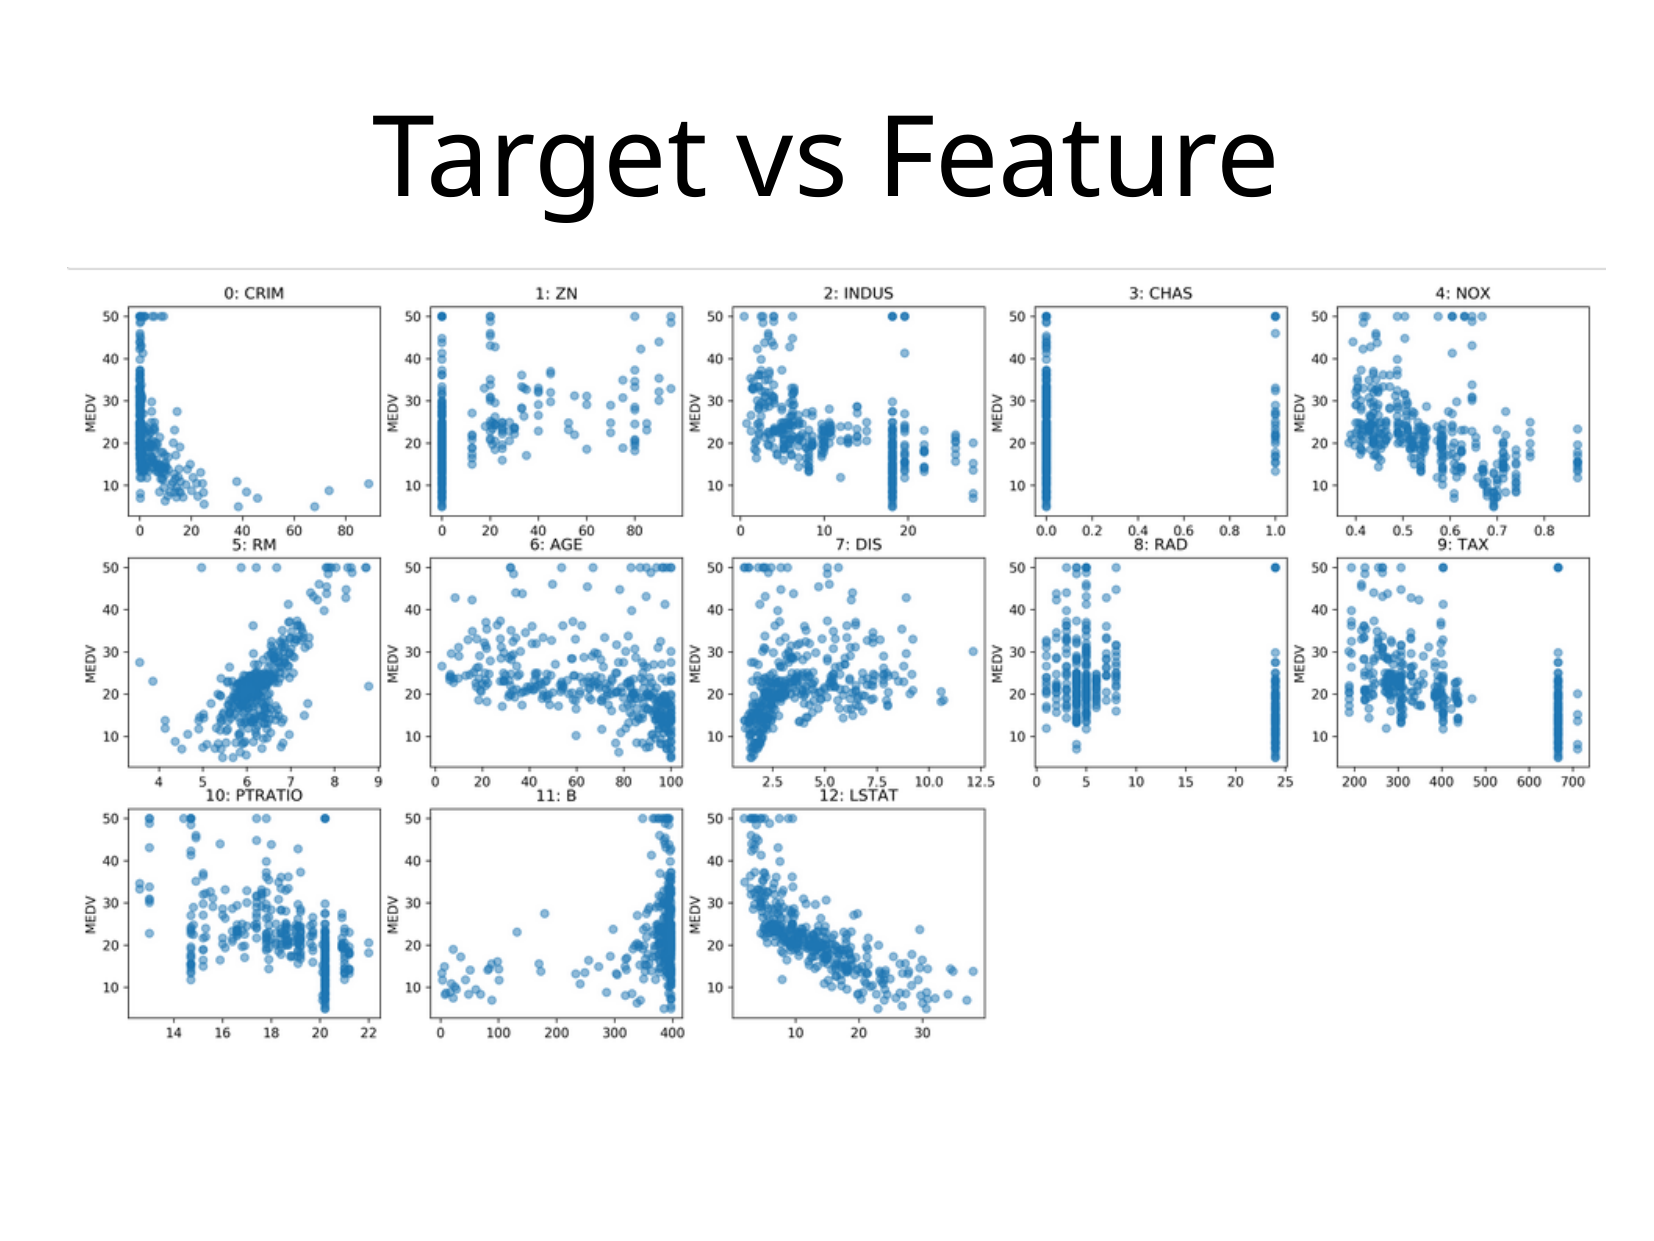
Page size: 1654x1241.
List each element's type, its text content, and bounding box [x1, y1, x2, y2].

title Target vs Feature [82, 49, 1571, 257]
picture [67, 267, 1606, 1051]
